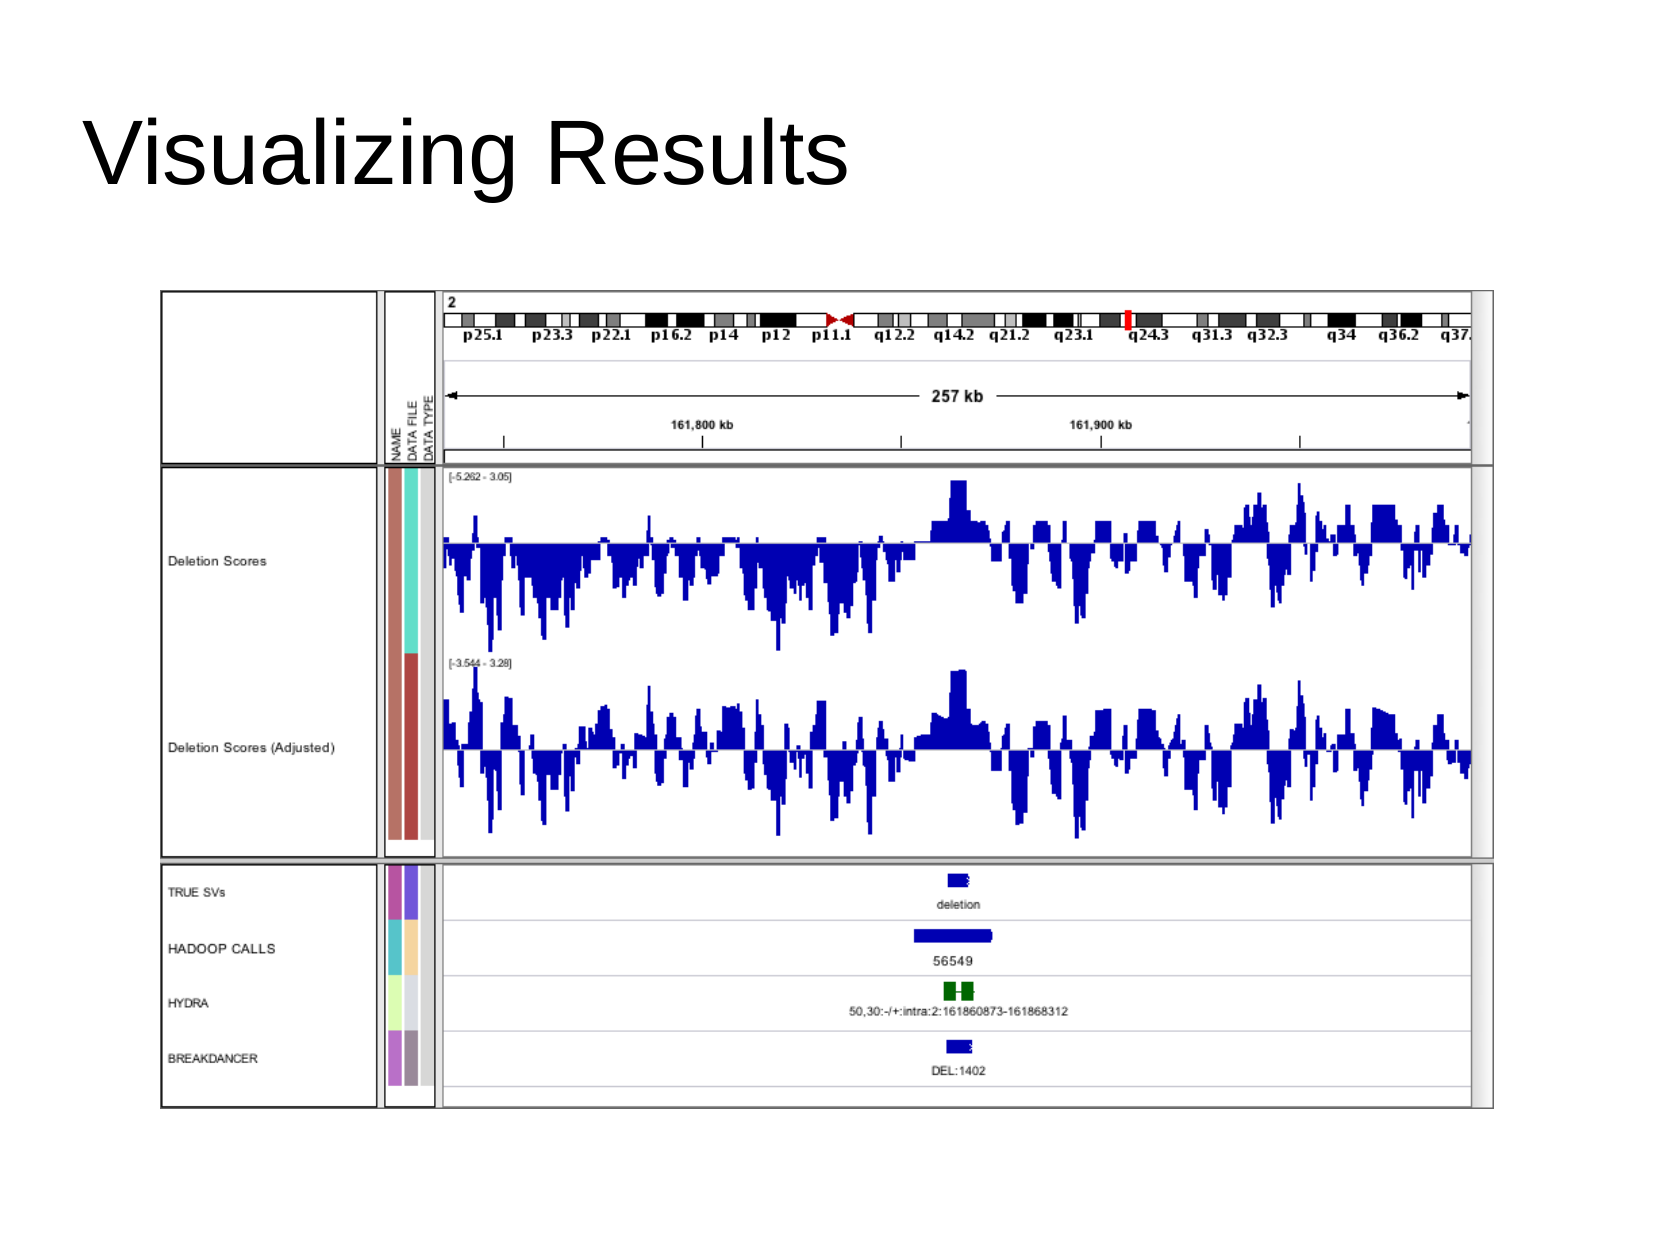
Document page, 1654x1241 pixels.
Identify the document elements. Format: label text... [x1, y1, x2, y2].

picture [160, 290, 1494, 1109]
title Visualizing Results [82, 49, 1571, 257]
